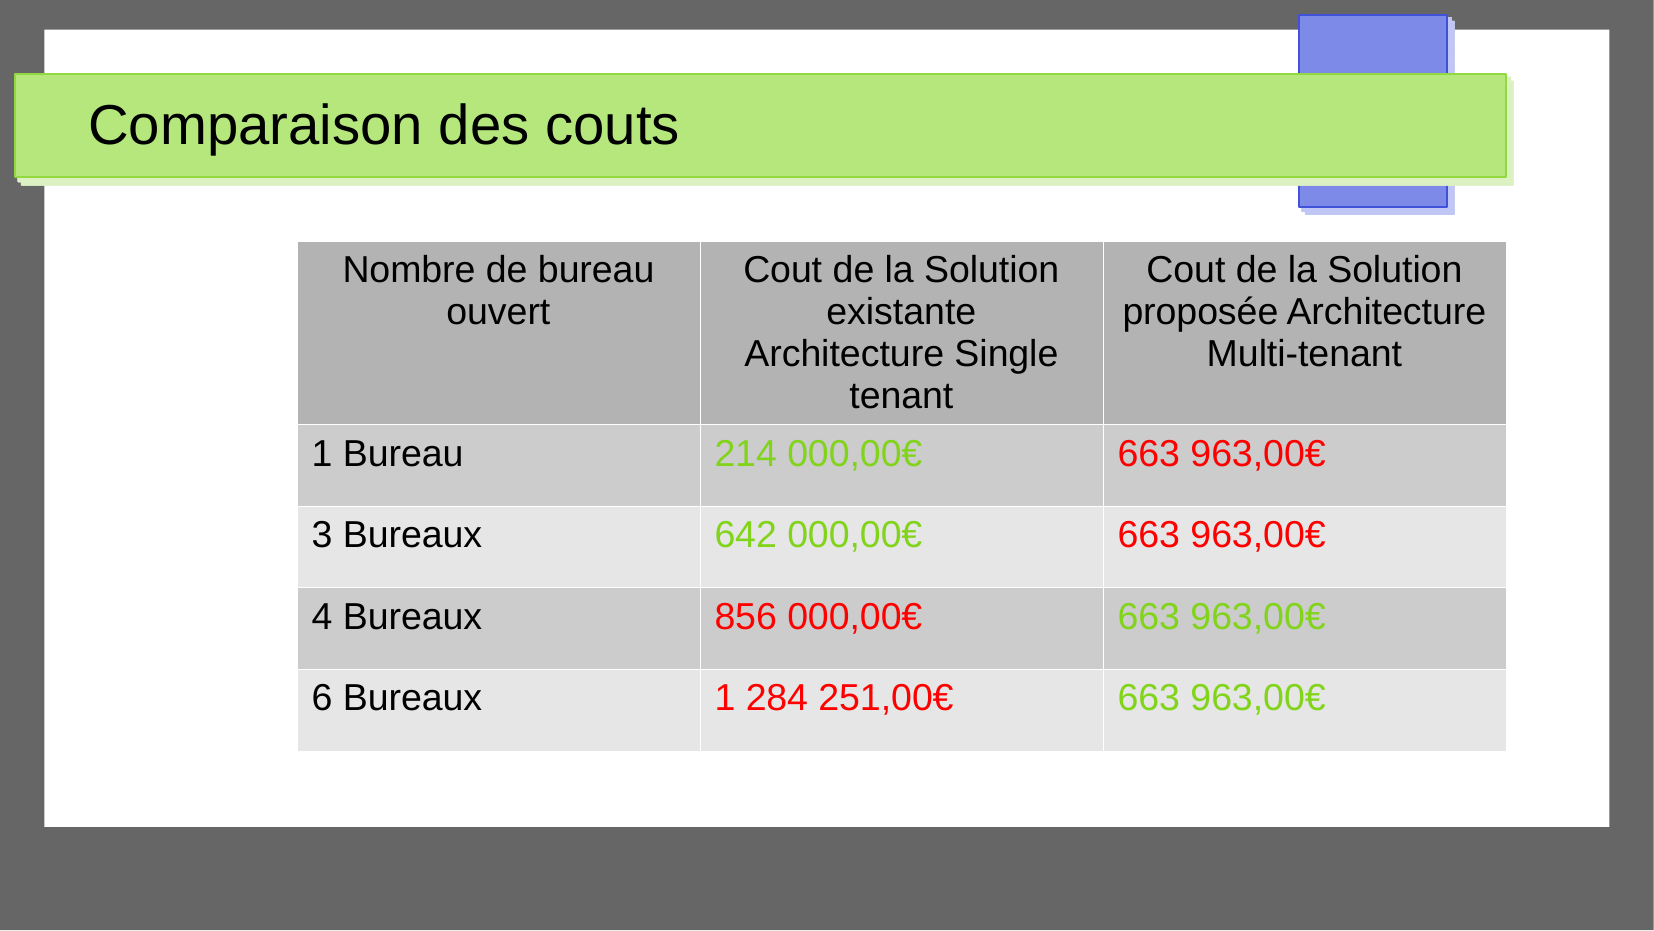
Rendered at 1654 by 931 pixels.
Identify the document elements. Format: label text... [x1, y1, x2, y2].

title Comparaison des couts [88, 73, 1506, 178]
table_cell 6 Bureaux [298, 670, 700, 751]
table_cell 663 963,00€ [1104, 670, 1506, 751]
table_cell 3 Bureaux [298, 507, 700, 587]
table_cell 1 284 251,00€ [701, 670, 1103, 751]
table_cell 4 Bureaux [298, 588, 700, 669]
table_cell 856 000,00€ [701, 588, 1103, 669]
table_header Nombre de bureau ouvert [298, 242, 700, 424]
table_cell 663 963,00€ [1104, 507, 1506, 587]
table_cell 642 000,00€ [701, 507, 1103, 587]
table_header Cout de la Solution existante Architecture Single tenant [701, 242, 1103, 424]
table_cell 663 963,00€ [1104, 425, 1506, 506]
table_header Cout de la Solution proposée Architecture Multi-tenant [1104, 242, 1506, 424]
table_cell 214 000,00€ [701, 425, 1103, 506]
table_cell 663 963,00€ [1104, 588, 1506, 669]
table_cell 1 Bureau [298, 425, 700, 506]
